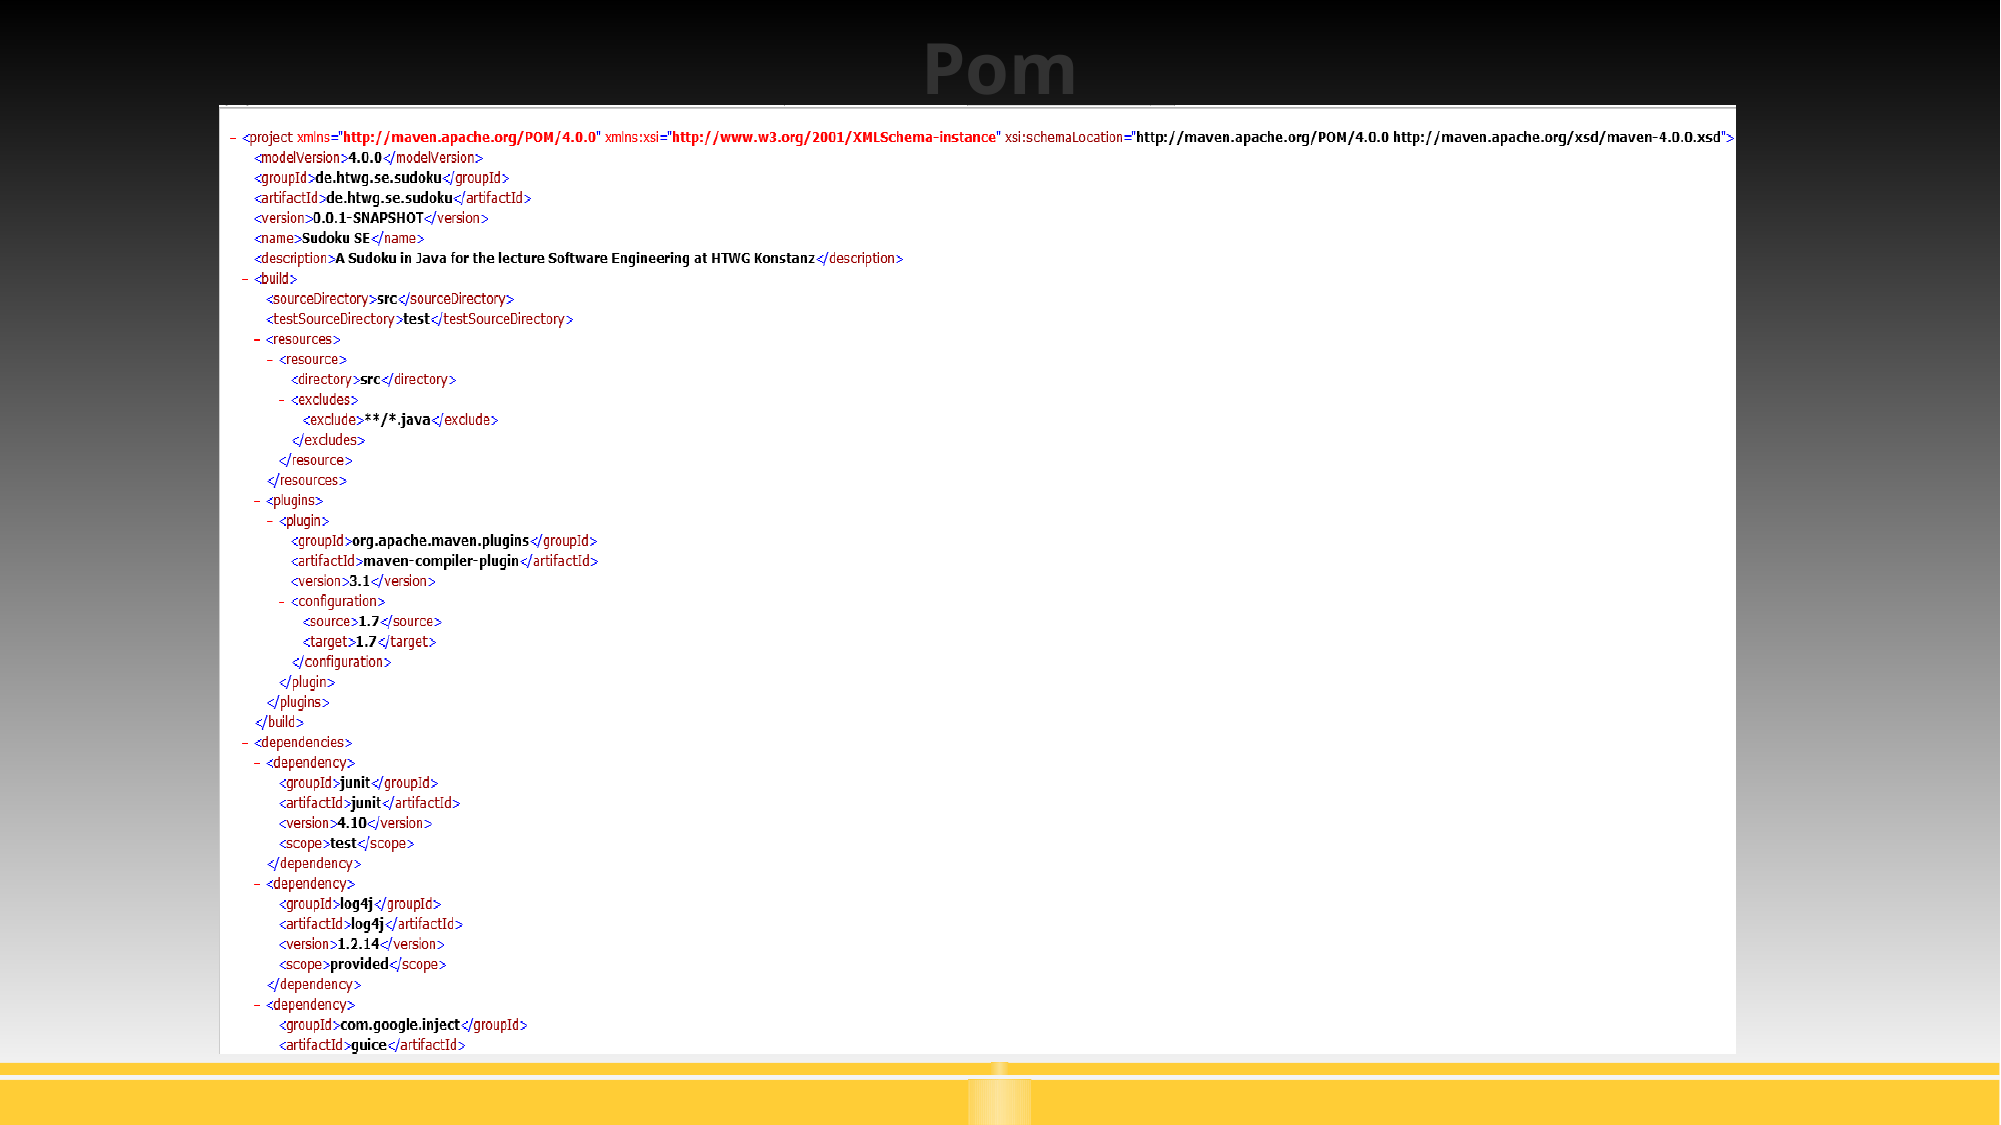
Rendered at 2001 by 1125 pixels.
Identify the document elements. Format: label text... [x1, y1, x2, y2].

title Pom [219, 25, 1780, 106]
picture [219, 105, 1736, 1055]
